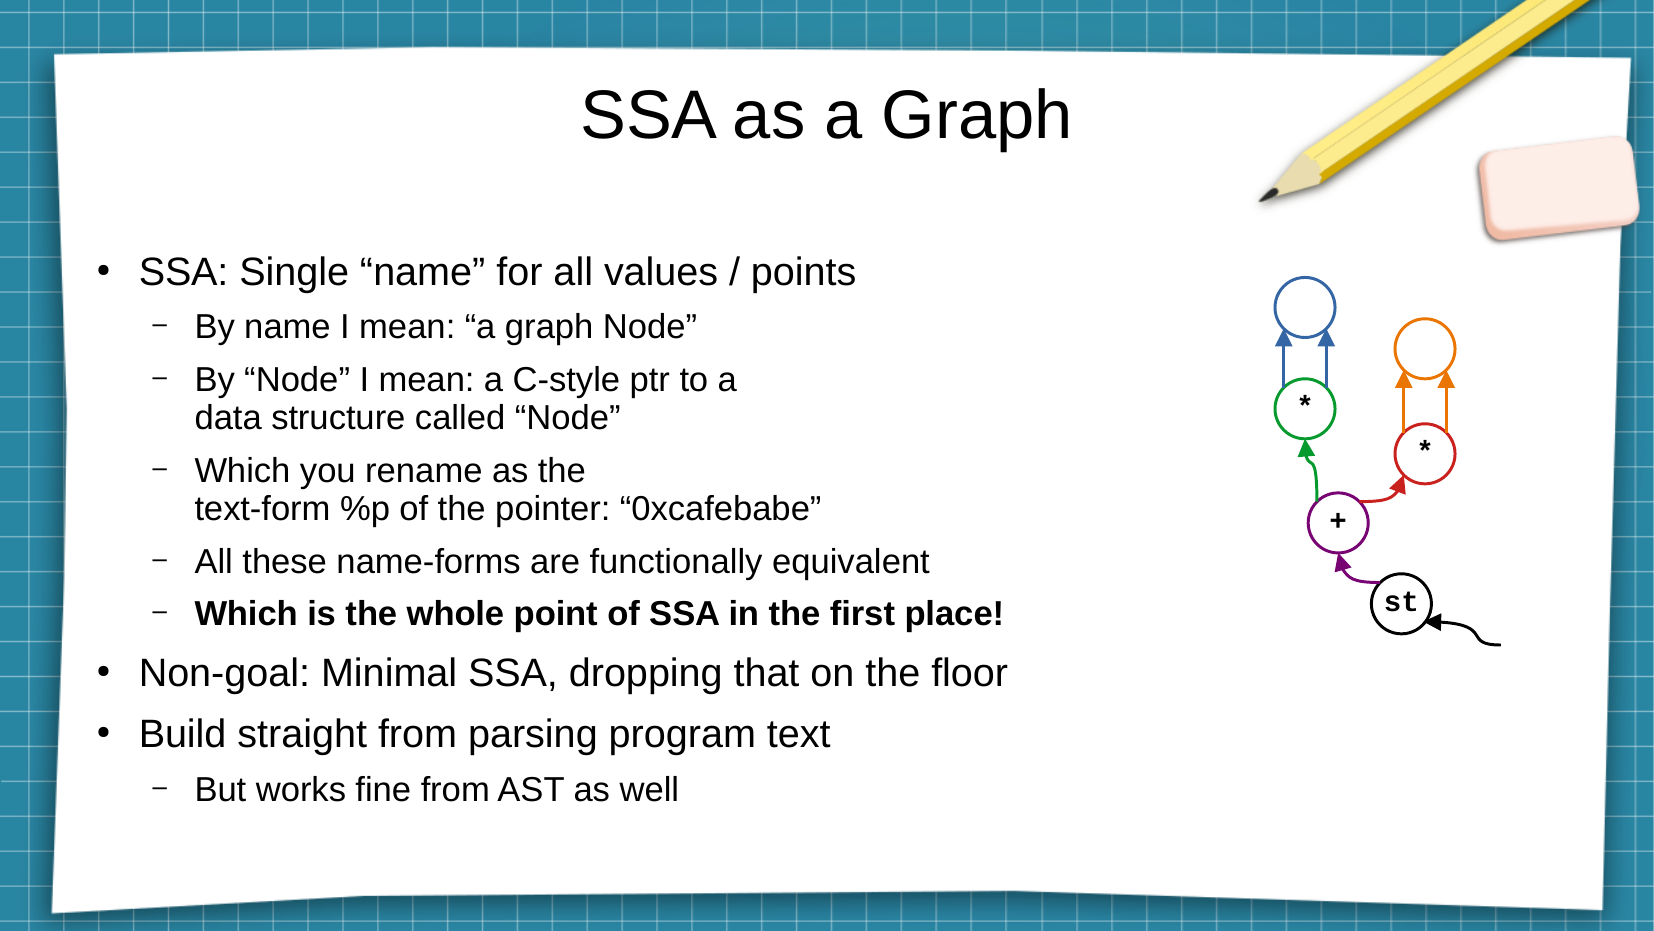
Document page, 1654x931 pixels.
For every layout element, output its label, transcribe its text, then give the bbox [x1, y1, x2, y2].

text_box + [1308, 492, 1369, 553]
picture [0, 0, 1654, 931]
text_box st [1371, 573, 1432, 634]
title SSA as a Graph [82, 37, 1571, 193]
list SSA: Single “name” for all values / points By name I mean: “a graph Node” By “Node” I mean: a C-style ptr to a data structure called “Node” Which you rename as the text-form %p of the pointer: “0xcafebabe” All these name-forms are functionally equivalent Which is the whole point of SSA in the first place! Non-goal: Minimal SSA, dropping that on the floor Build straight from parsing program text But works fine from AST as well [82, 188, 1261, 813]
text_box * [1275, 378, 1336, 439]
text_box * [1395, 423, 1456, 484]
